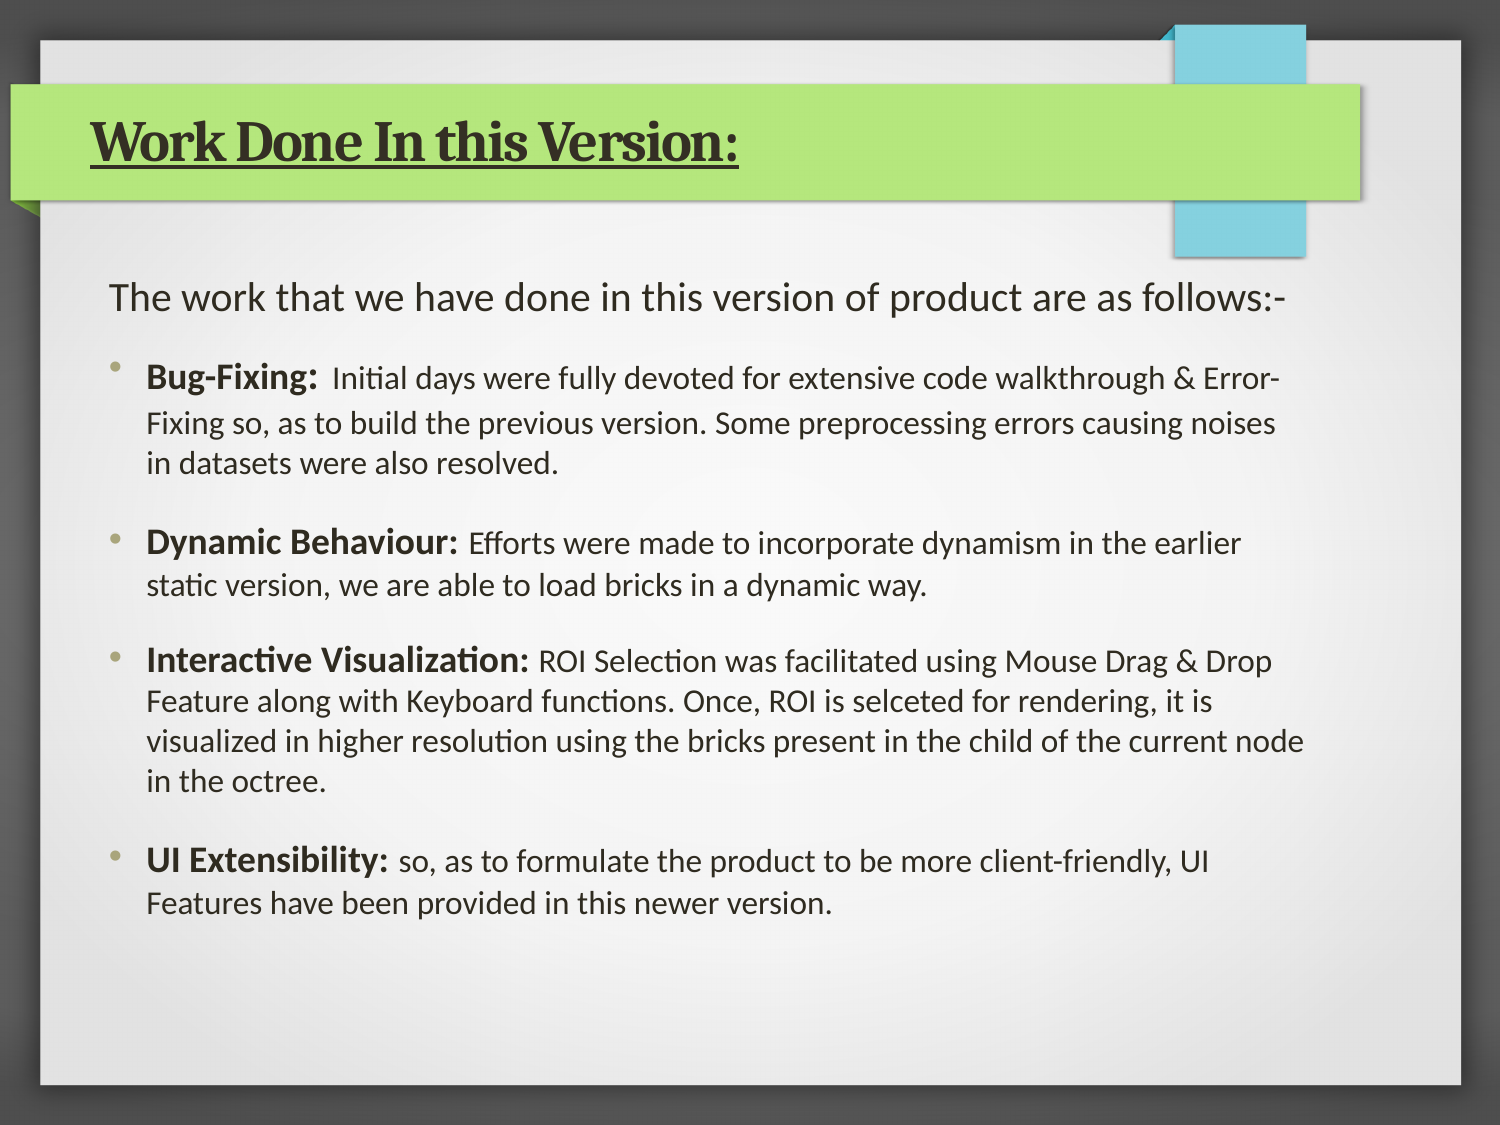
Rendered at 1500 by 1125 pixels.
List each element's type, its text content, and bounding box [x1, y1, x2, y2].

list The work that we have done in this version of product are as follows:- Bug-Fixing: Initial days were fully devoted for extensive code walkthrough & Error-Fixing so, as to build the previous version. Some preprocessing errors causing noises in datasets were also resolved. Dynamic Behaviour: Efforts were made to incorporate dynamism in the earlier static version, we are able to load bricks in a dynamic way. Interactive Visualization: ROI Selection was facilitated using Mouse Drag & Drop Feature along with Keyboard functions. Once, ROI is selceted for rendering, it is visualized in higher resolution using the bricks present in the child of the current node in the octree. UI Extensibility: so, as to formulate the product to be more client-friendly, UI Features have been provided in this newer version. [75, 262, 1325, 1050]
picture [0, 0, 1500, 1125]
title Work Done In this Version: [75, 75, 1229, 201]
